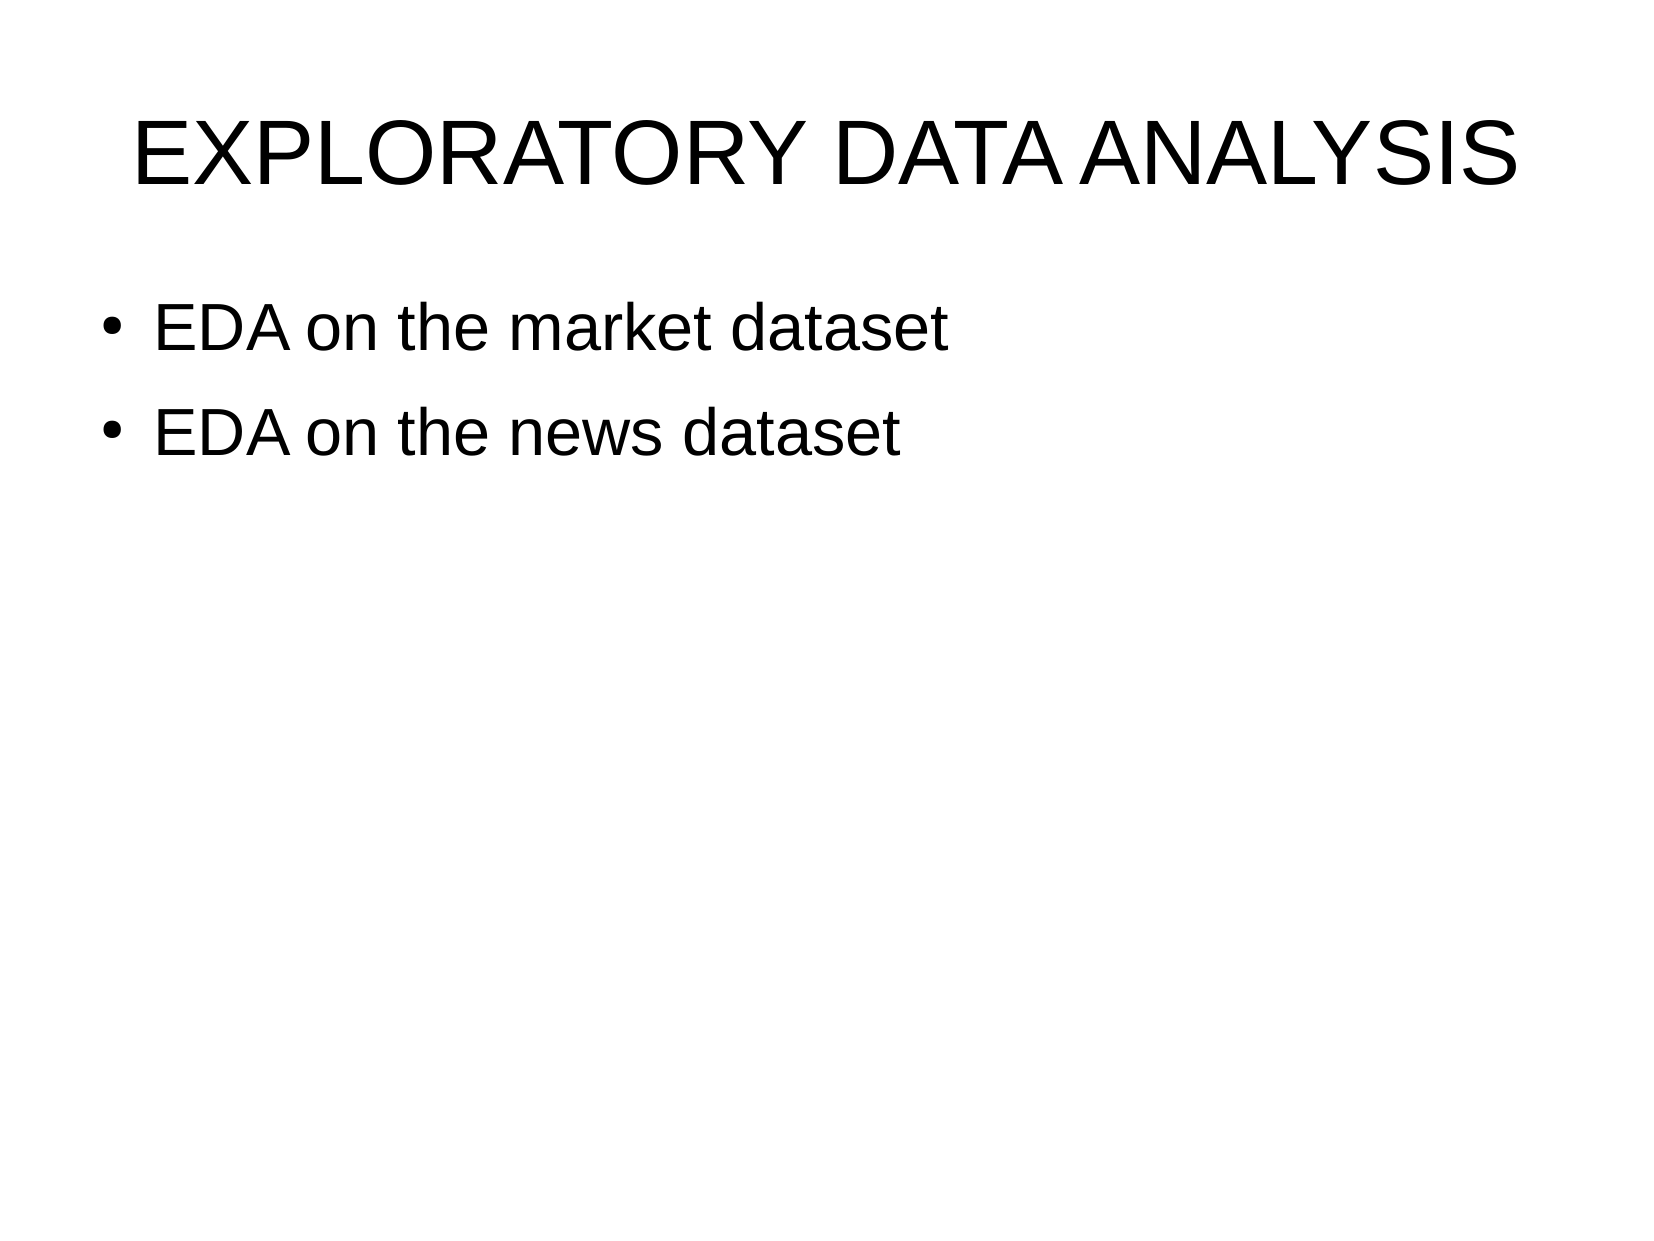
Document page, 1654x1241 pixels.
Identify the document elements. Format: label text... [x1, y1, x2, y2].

title EXPLORATORY DATA ANALYSIS [82, 49, 1571, 257]
list EDA on the market dataset EDA on the news dataset [82, 290, 1571, 1010]
